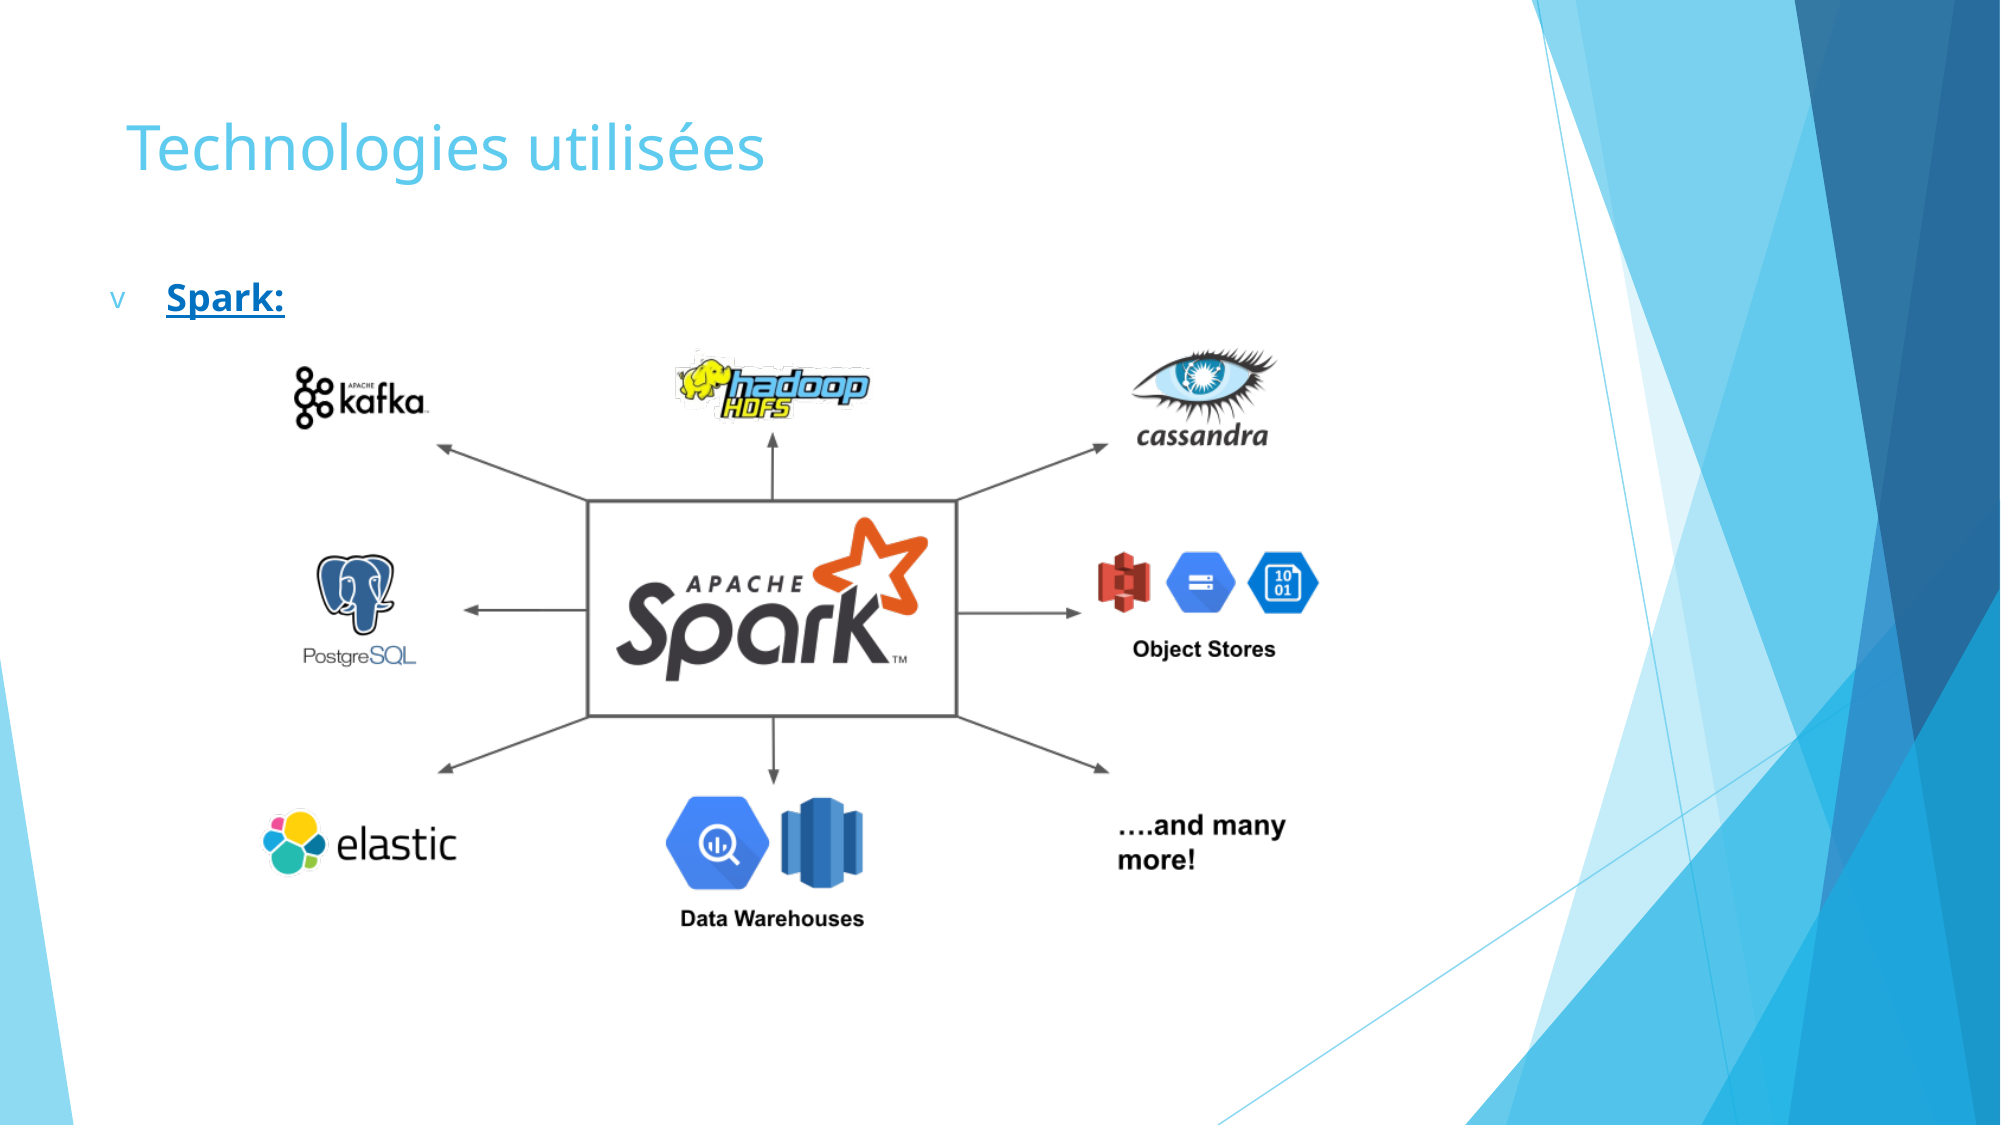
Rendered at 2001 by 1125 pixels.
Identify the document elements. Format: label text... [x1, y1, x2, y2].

title Technologies utilisées [111, 99, 1522, 317]
picture [203, 316, 1340, 962]
list Spark: [95, 266, 1506, 904]
